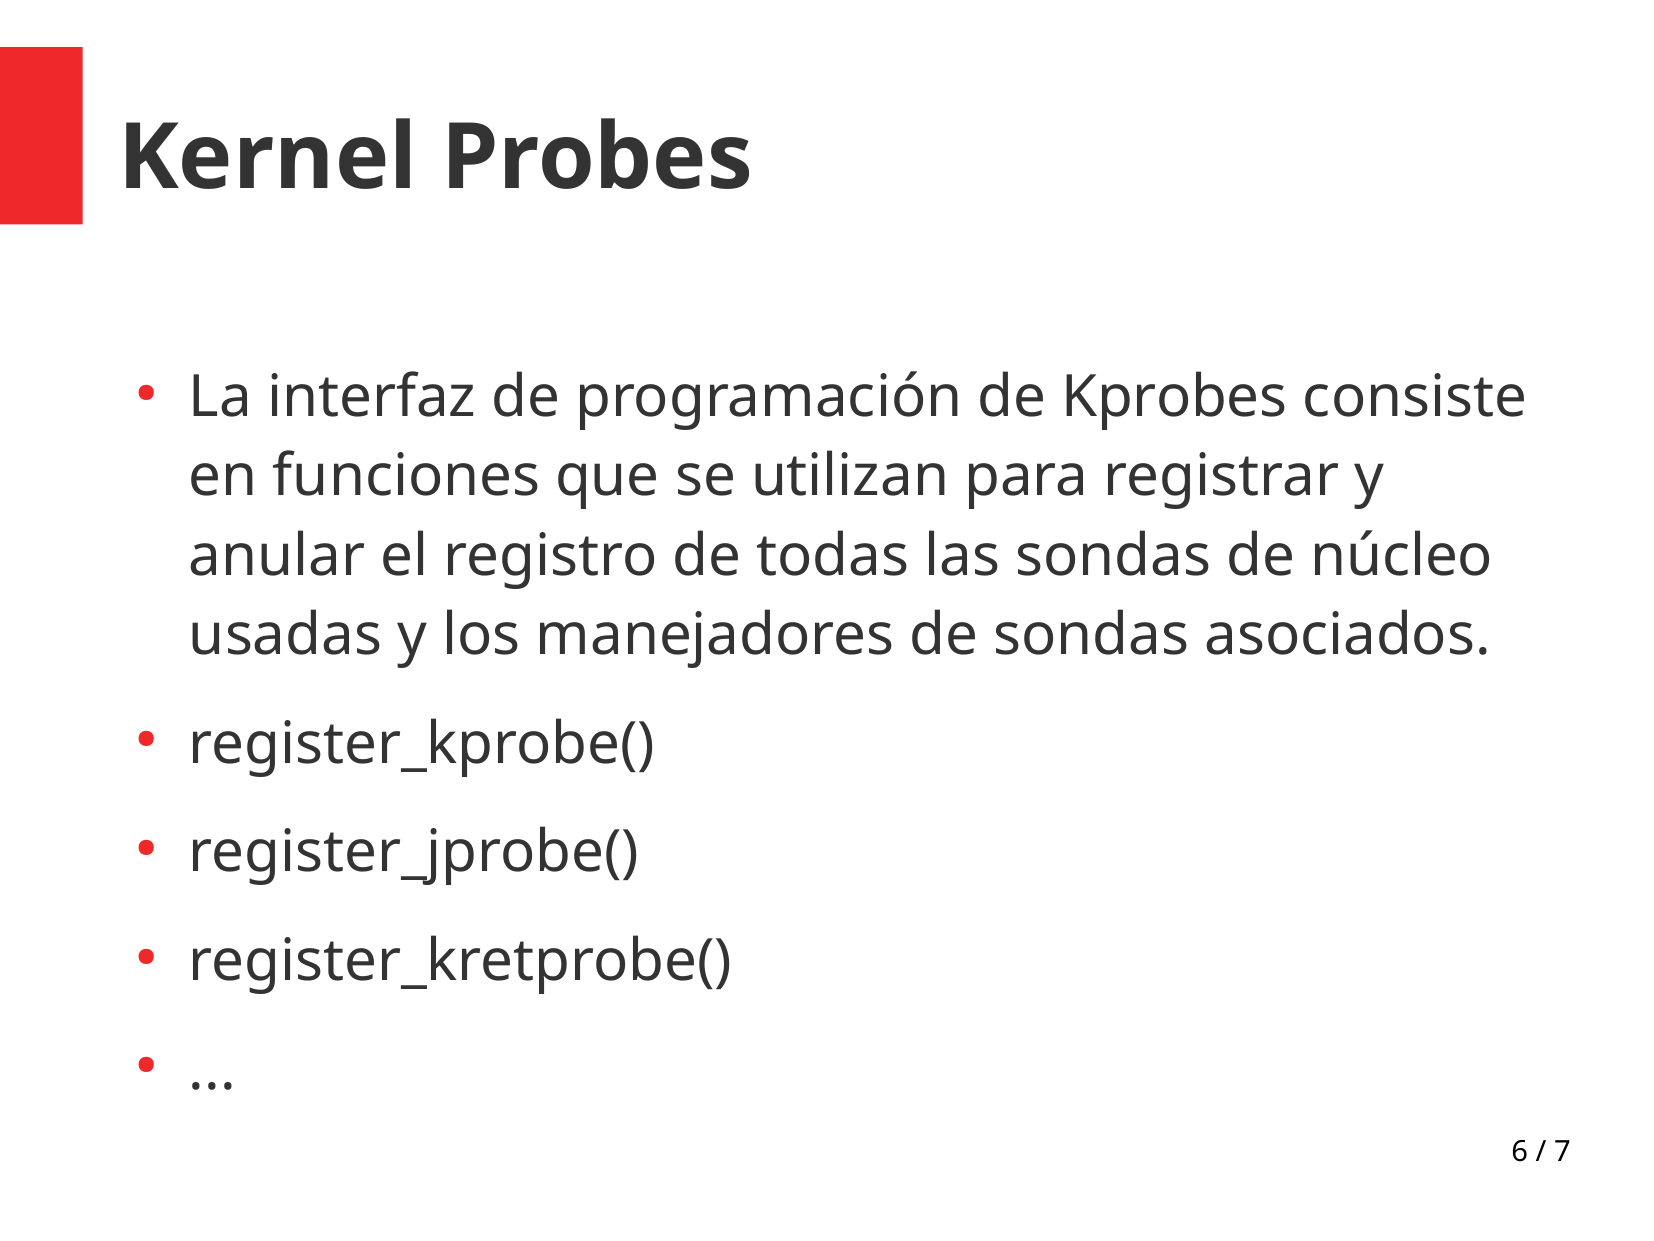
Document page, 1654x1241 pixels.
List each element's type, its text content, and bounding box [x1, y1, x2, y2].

title Kernel Probes [118, 49, 1571, 257]
list La interfaz de programación de Kprobes consiste en funciones que se utilizan para registrar y anular el registro de todas las sondas de núcleo usadas y los manejadores de sondas asociados. register_kprobe() register_jprobe() register_kretprobe() ... [118, 354, 1536, 1074]
